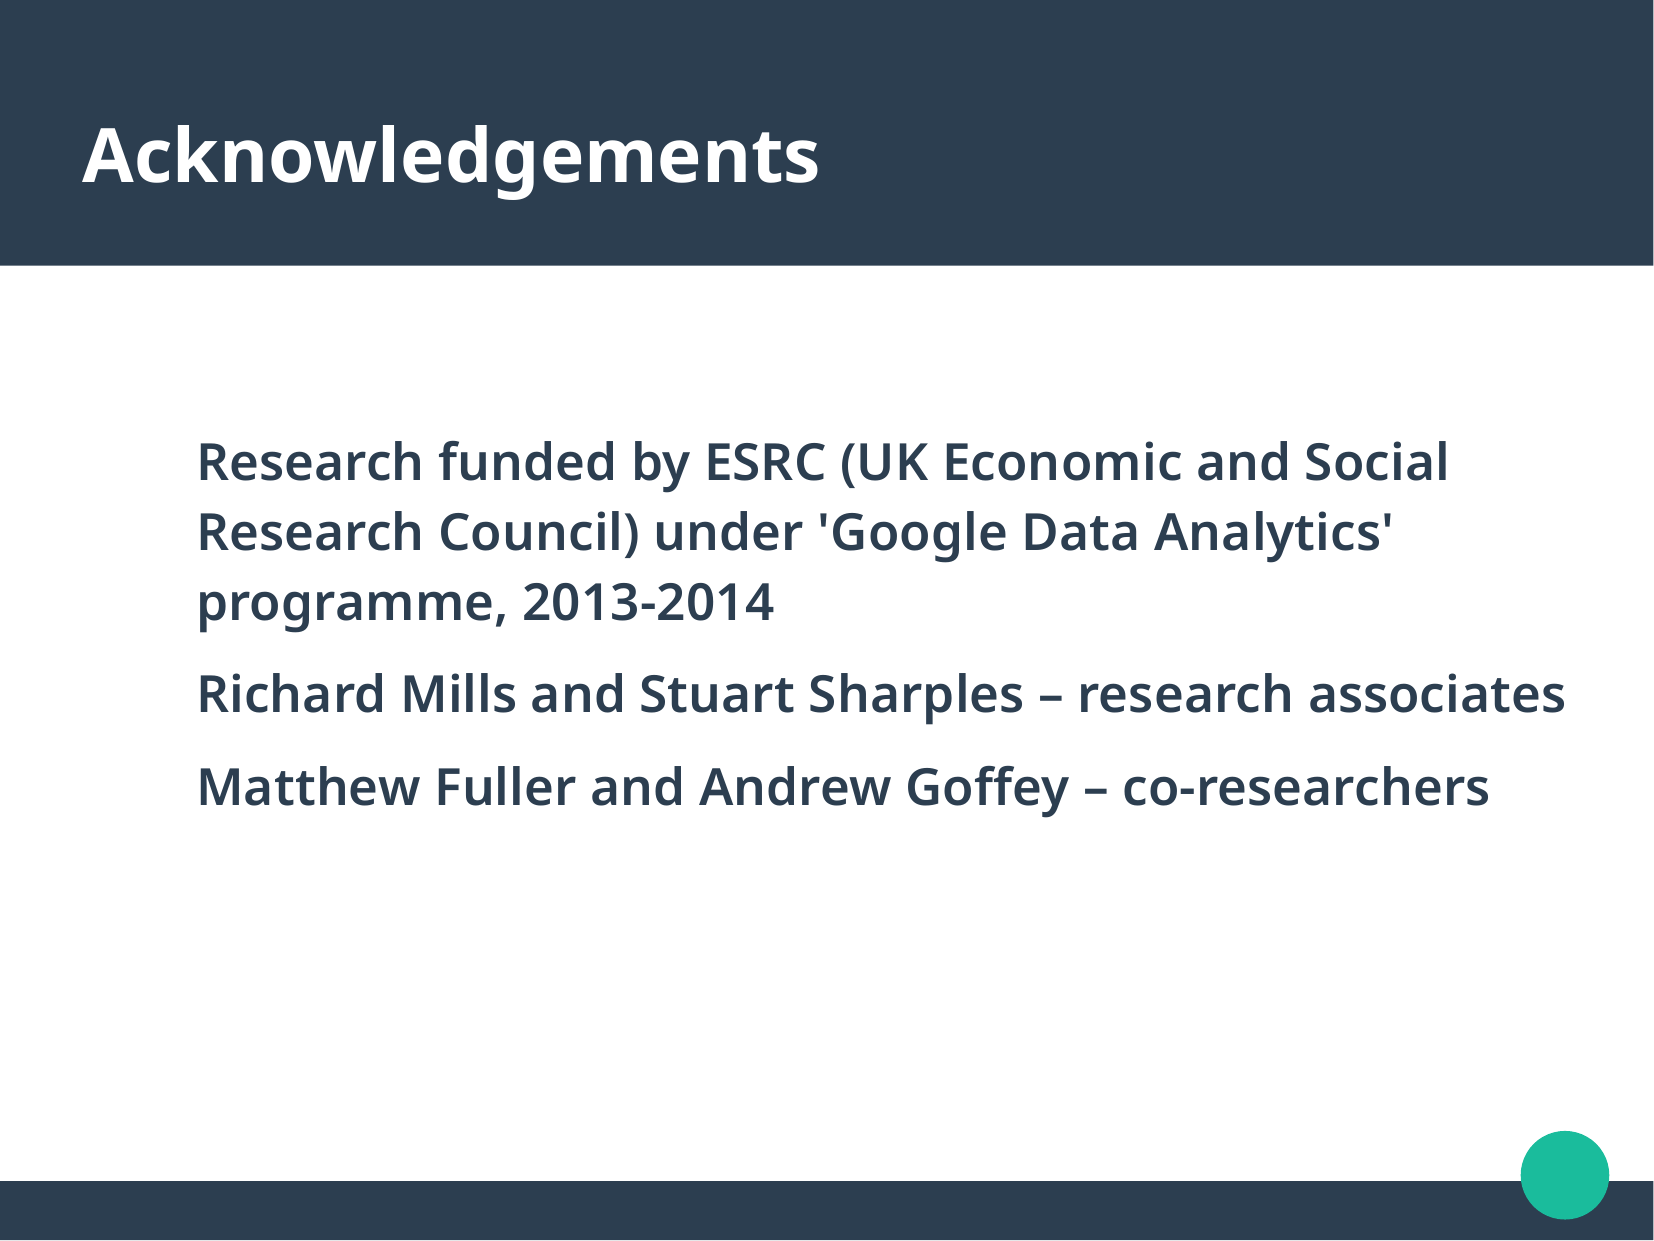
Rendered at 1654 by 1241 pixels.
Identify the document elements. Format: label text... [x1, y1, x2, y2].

title Acknowledgements [82, 49, 1571, 257]
list Research funded by ESRC (UK Economic and Social Research Council) under 'Google Data Analytics' programme, 2013-2014 Richard Mills and Stuart Sharples – research associates Matthew Fuller and Andrew Goffey – co-researchers [141, 425, 1571, 875]
